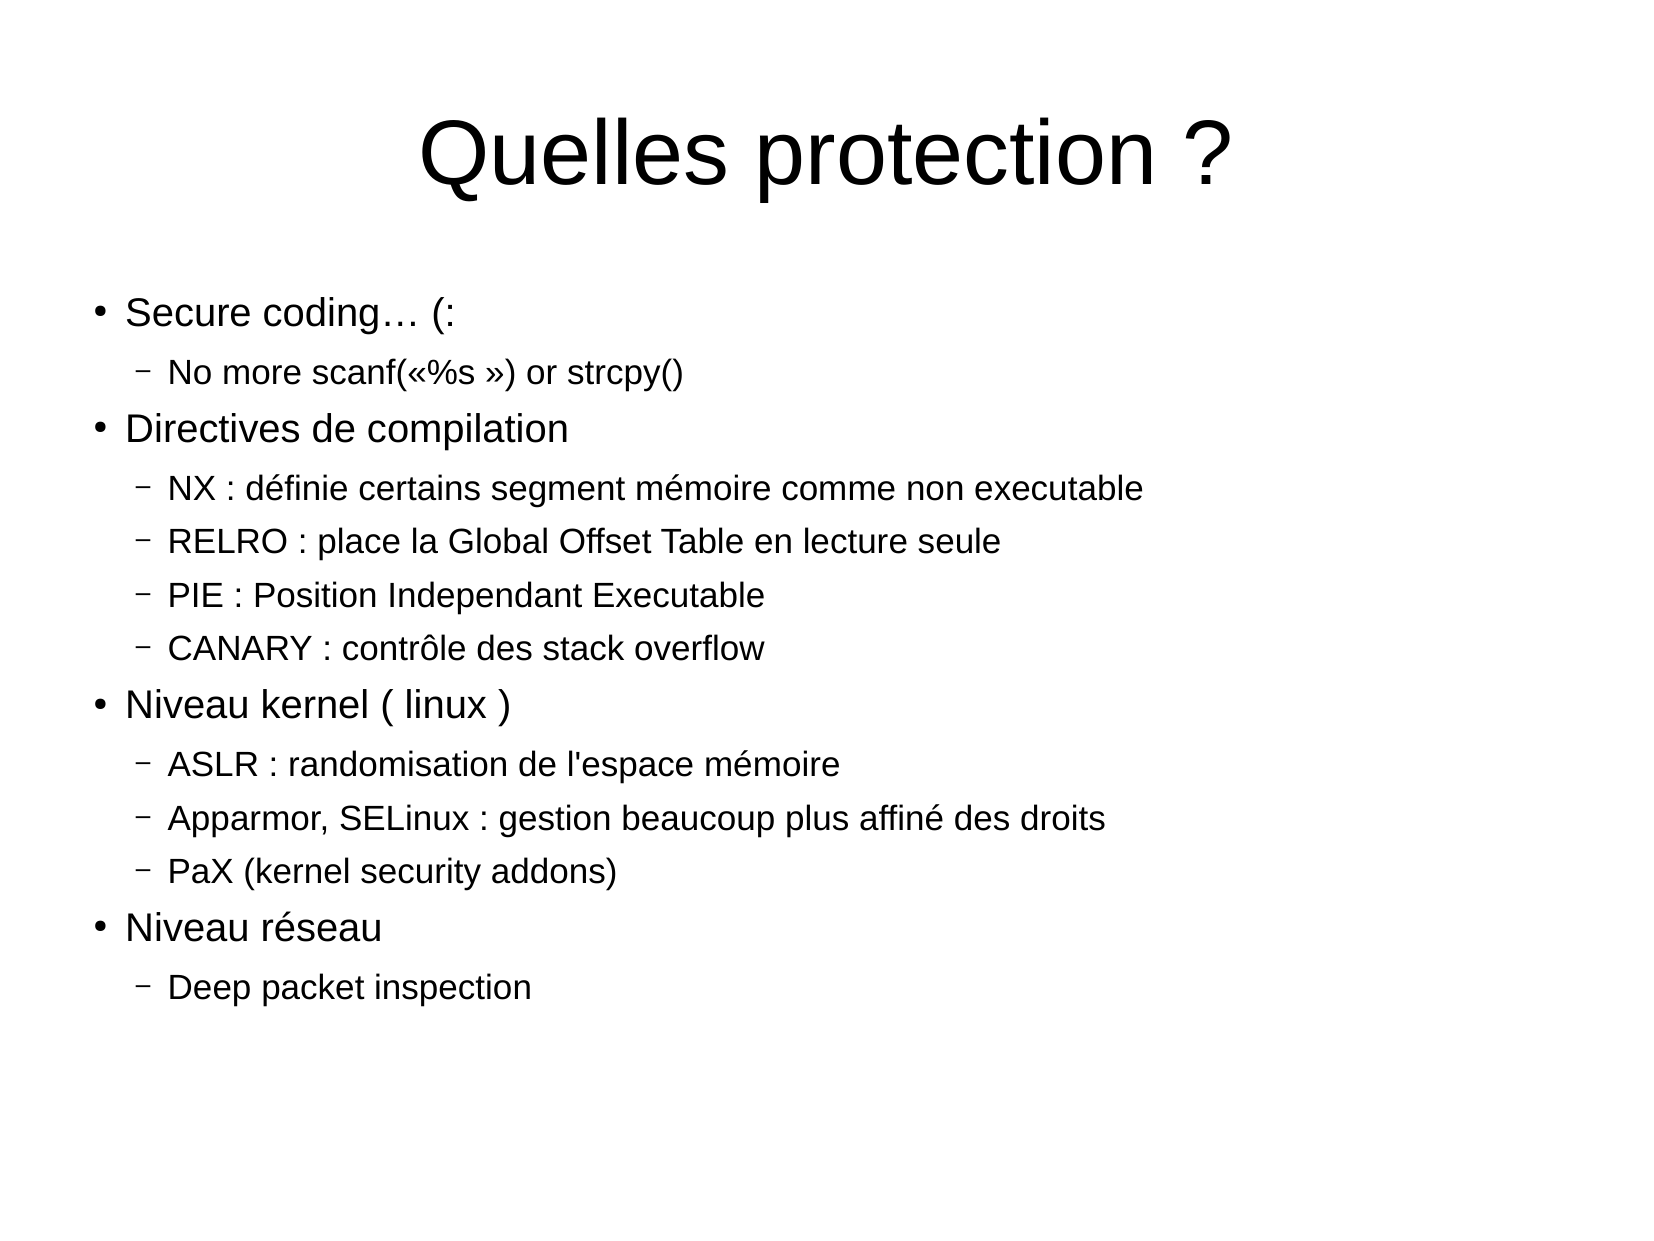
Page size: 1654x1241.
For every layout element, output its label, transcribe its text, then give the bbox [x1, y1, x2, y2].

list Secure coding… (: No more scanf(«%s ») or strcpy() Directives de compilation NX : définie certains segment mémoire comme non executable RELRO : place la Global Offset Table en lecture seule PIE : Position Independant Executable CANARY : contrôle des stack overflow Niveau kernel ( linux ) ASLR : randomisation de l'espace mémoire Apparmor, SELinux : gestion beaucoup plus affiné des droits PaX (kernel security addons) Niveau réseau Deep packet inspection [82, 290, 1571, 1010]
title Quelles protection ? [82, 49, 1571, 257]
